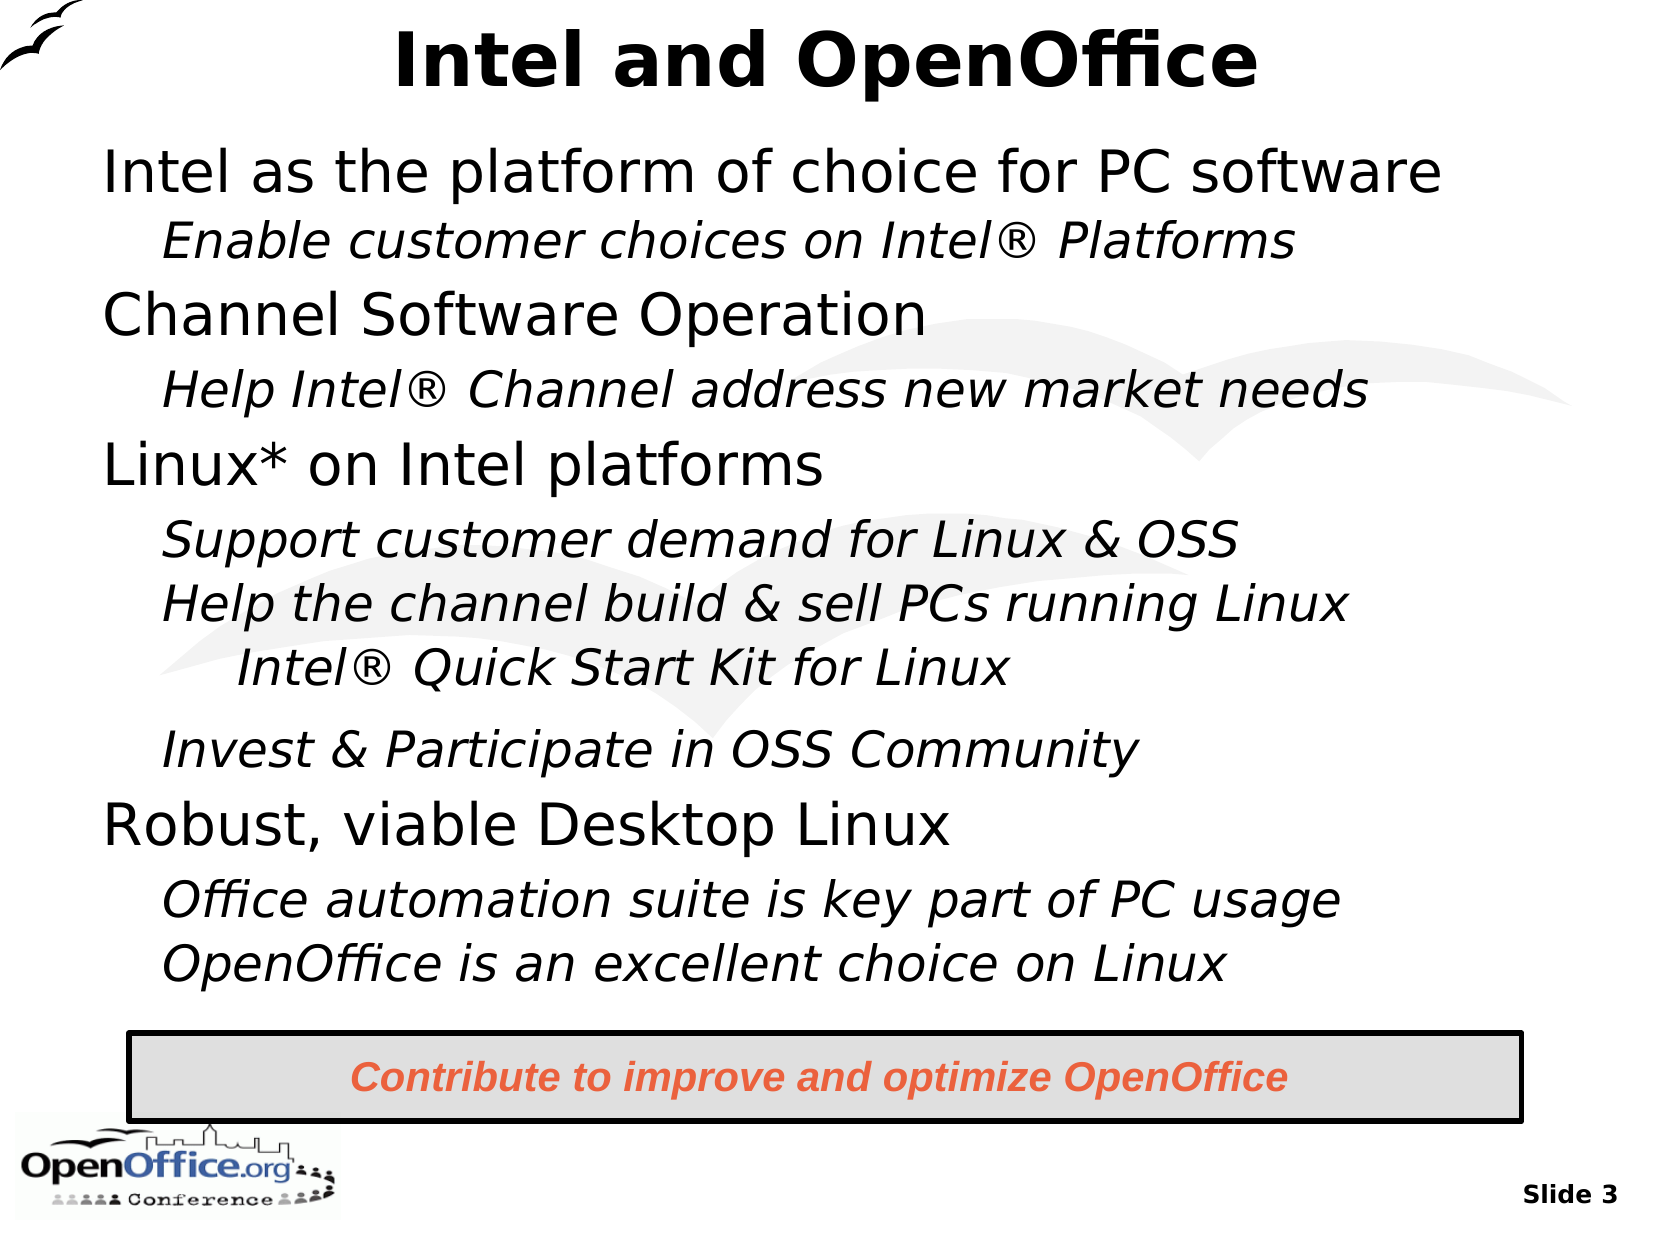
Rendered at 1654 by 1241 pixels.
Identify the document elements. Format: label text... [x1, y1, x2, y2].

picture [15, 1112, 341, 1220]
text_box Contribute to improve and optimize OpenOffice [128, 1033, 1522, 1122]
title Intel and OpenOffice [0, 0, 1654, 121]
list Intel as the platform of choice for PC software Enable customer choices on Intel® Platforms Channel Software Operation Help Intel® Channel address new market needs Linux* on Intel platforms Support customer demand for Linux & OSS Help the channel build & sell PCs running Linux Intel® Quick Start Kit for Linux Invest & Participate in OSS Community Robust, viable Desktop Linux Office automation suite is key part of PC usage OpenOffice is an excellent choice on Linux [102, 138, 1529, 1067]
